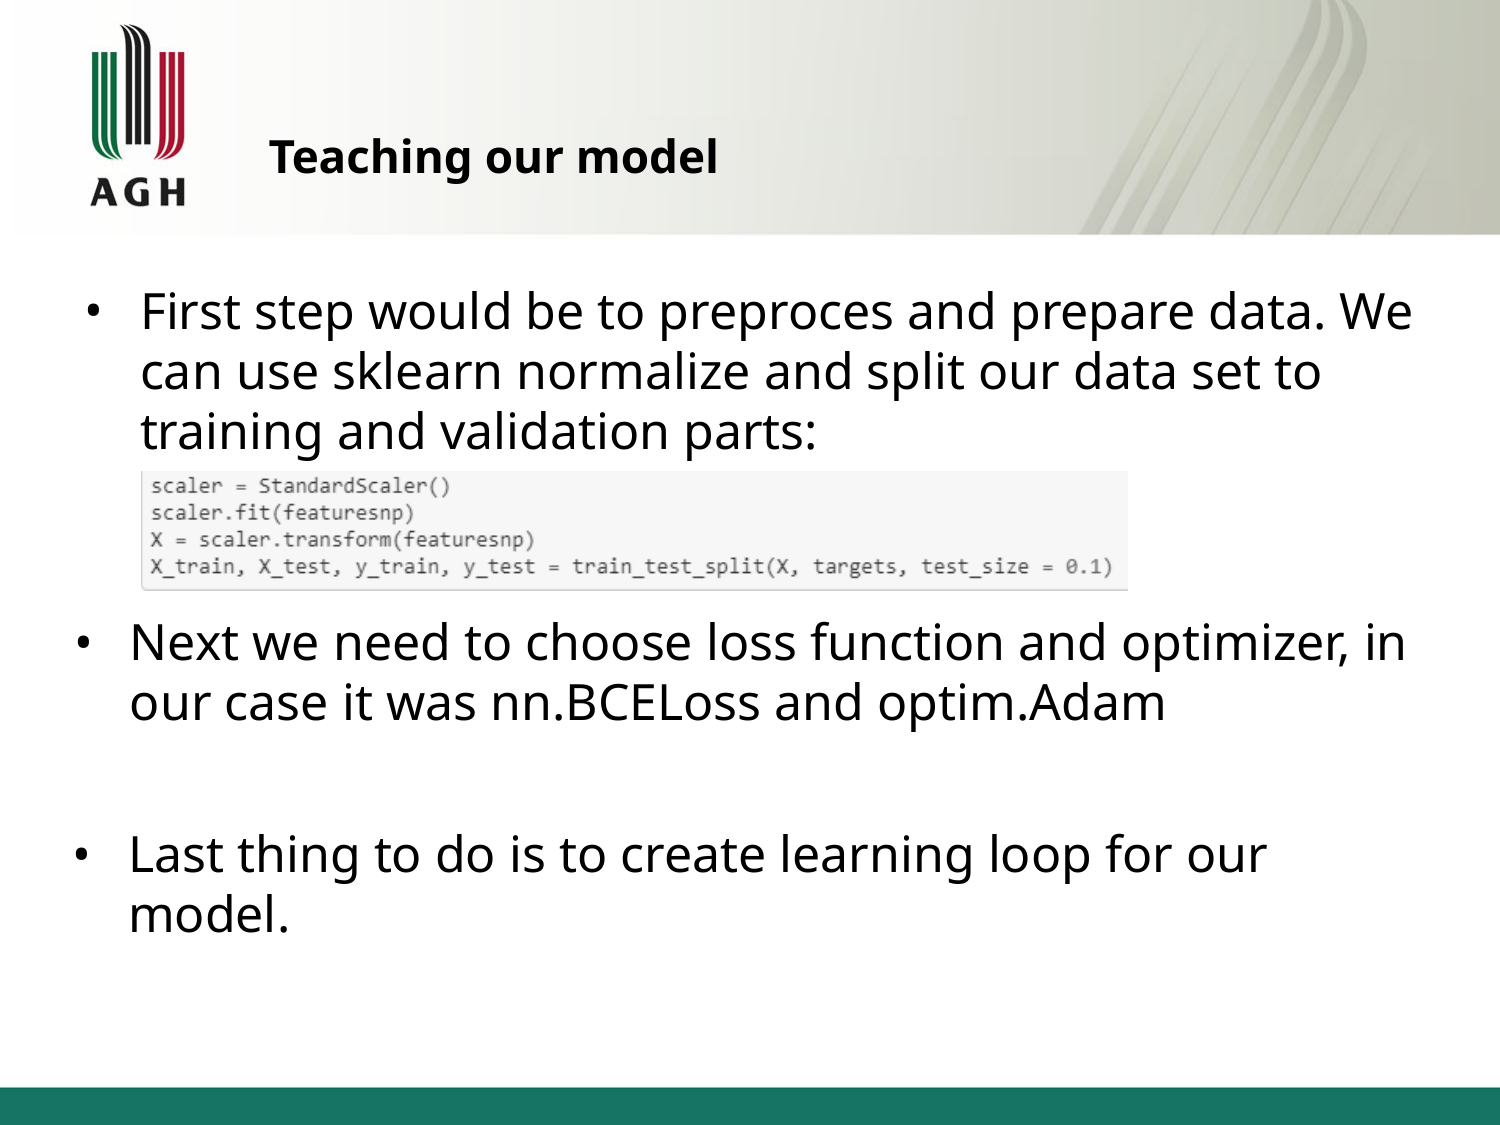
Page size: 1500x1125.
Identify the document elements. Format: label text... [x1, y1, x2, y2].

picture [0, 0, 1500, 1125]
text_box Teaching our model [253, 119, 1425, 191]
text_box First step would be to preproces and prepare data. We can use sklearn normalize and split our data set to training and validation parts: [69, 271, 1441, 472]
text_box Last thing to do is to create learning loop for our model. [57, 814, 1429, 1015]
text_box Next we need to choose loss function and optimizer, in our case it was nn.BCELoss and optim.Adam [59, 602, 1431, 803]
